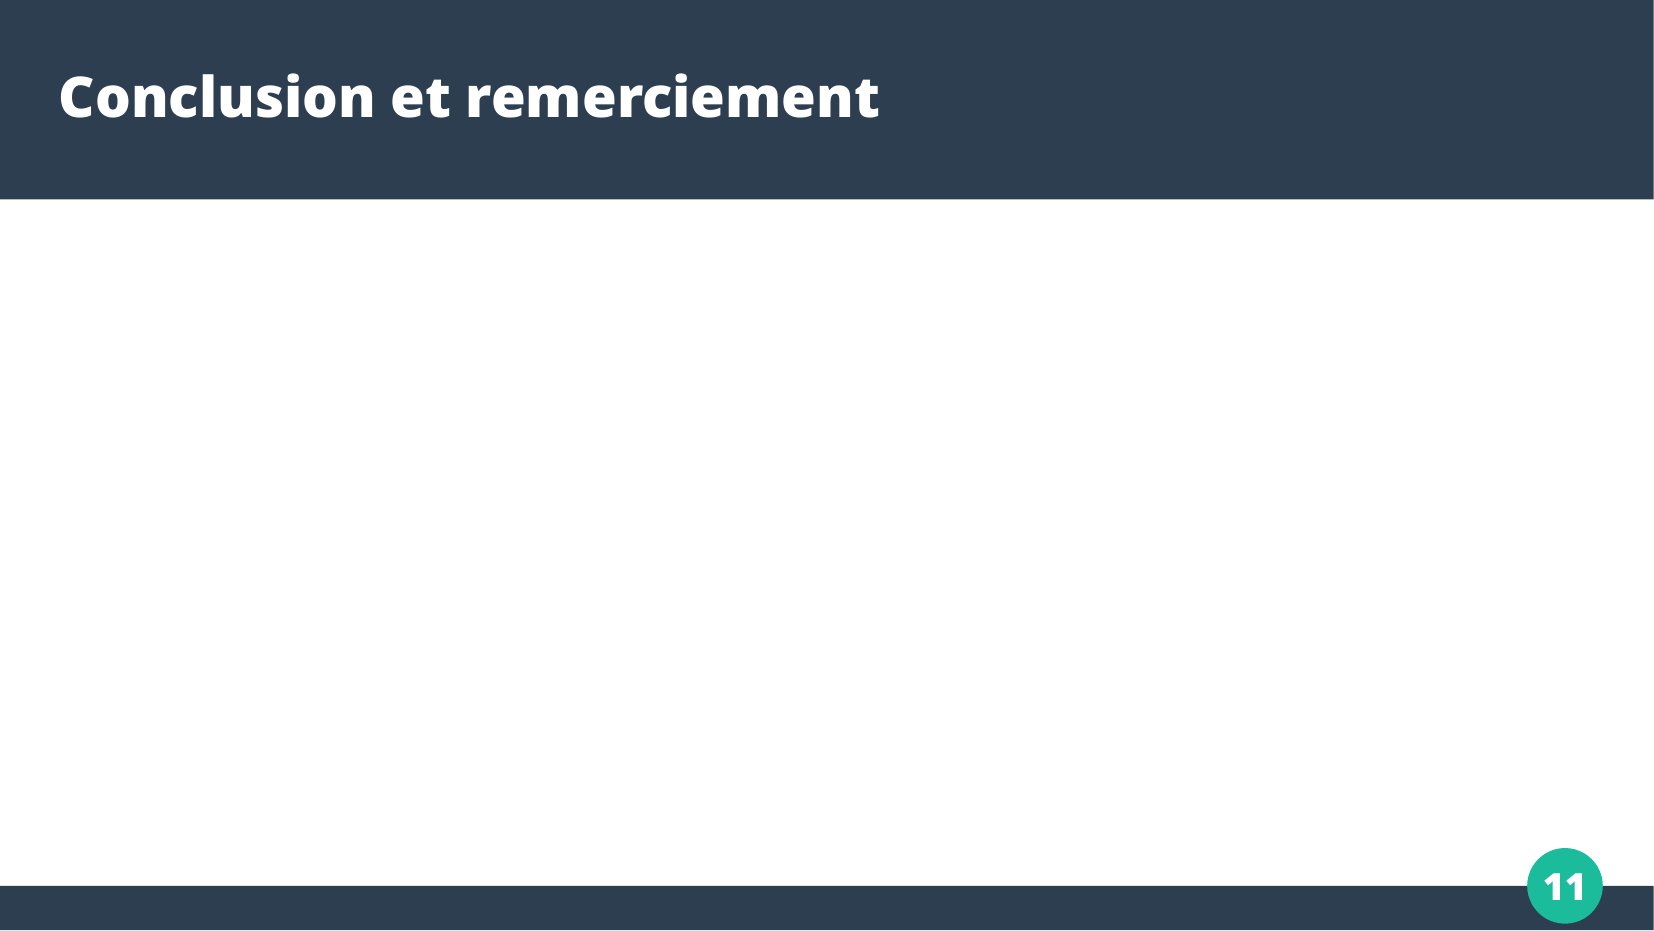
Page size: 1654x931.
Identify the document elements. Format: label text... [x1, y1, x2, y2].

title Conclusion et remerciement [59, 37, 1595, 155]
